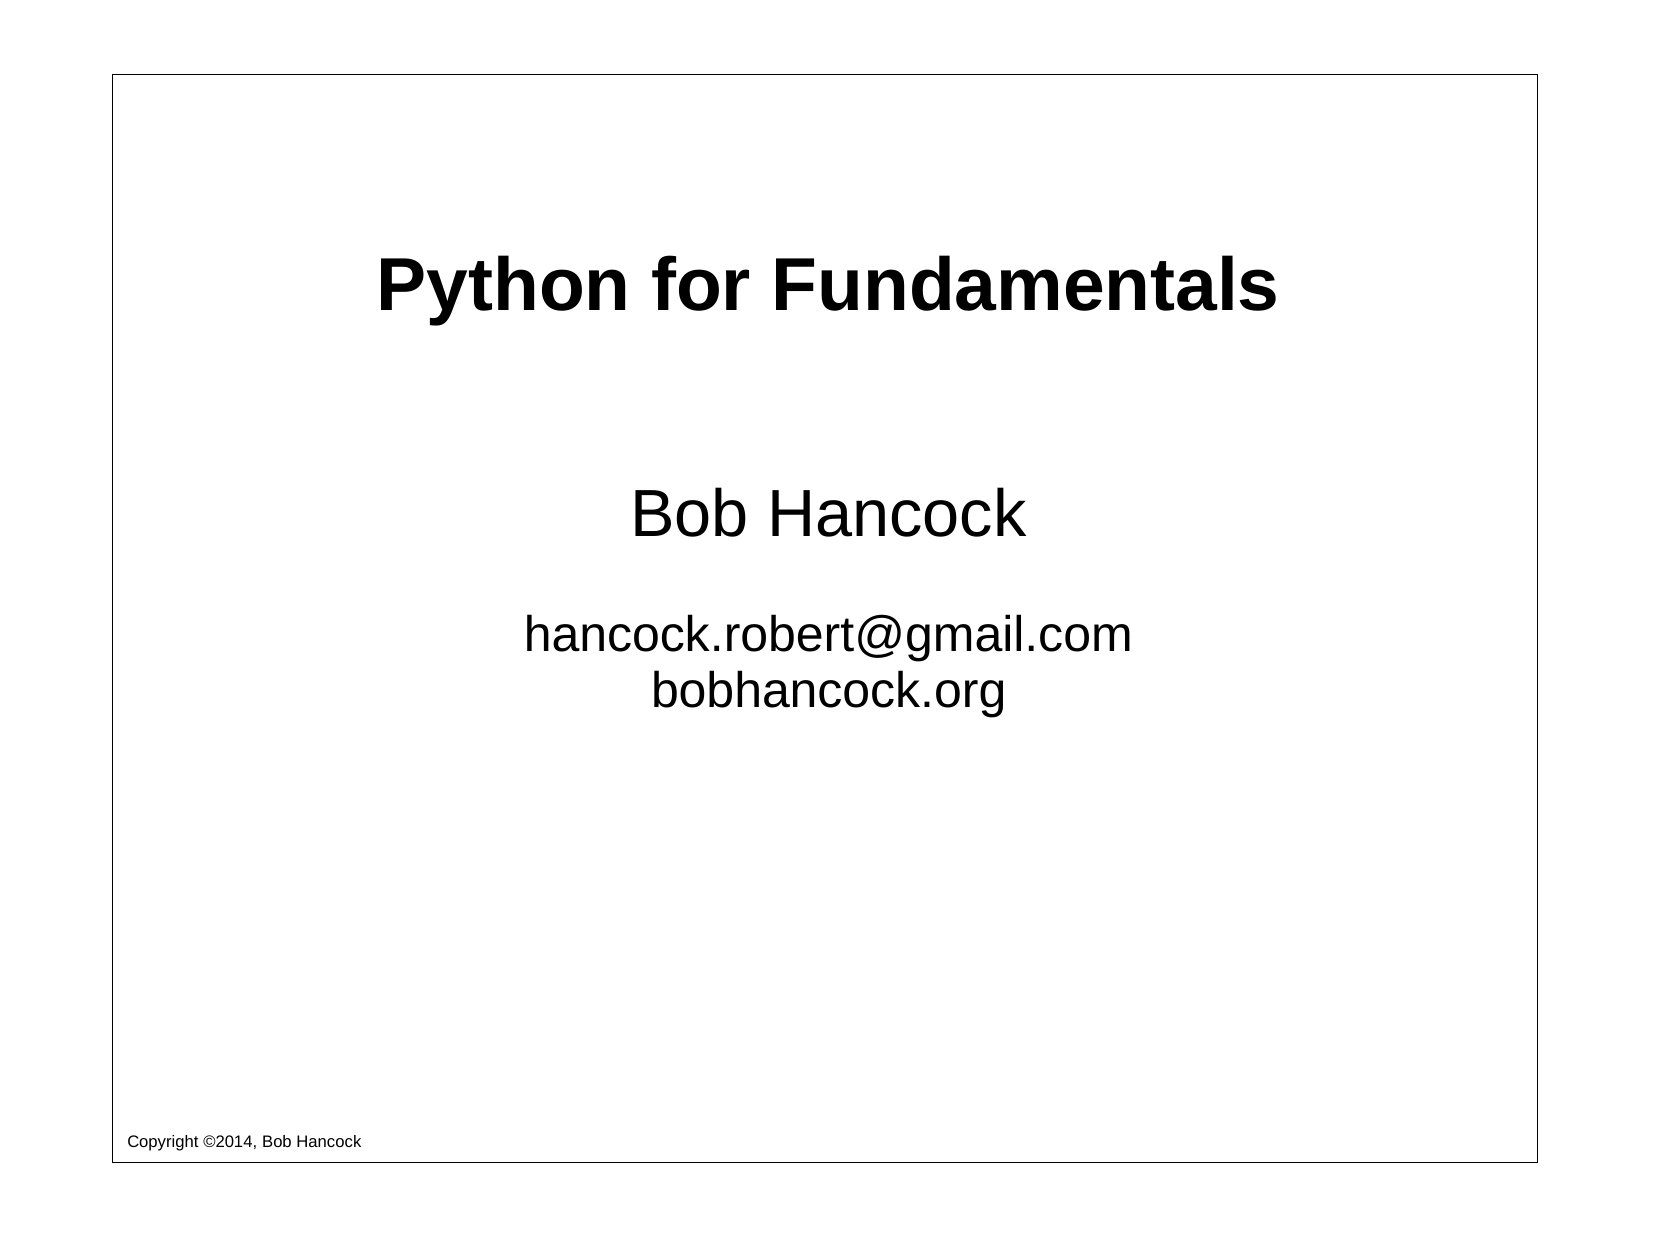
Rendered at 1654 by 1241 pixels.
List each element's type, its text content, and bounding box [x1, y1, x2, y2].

subtitle Python for Fundamentals Bob Hancock hancock.robert@gmail.com bobhancock.org [251, 199, 1407, 1135]
text_box Copyright ©2014, Bob Hancock [112, 1125, 377, 1159]
